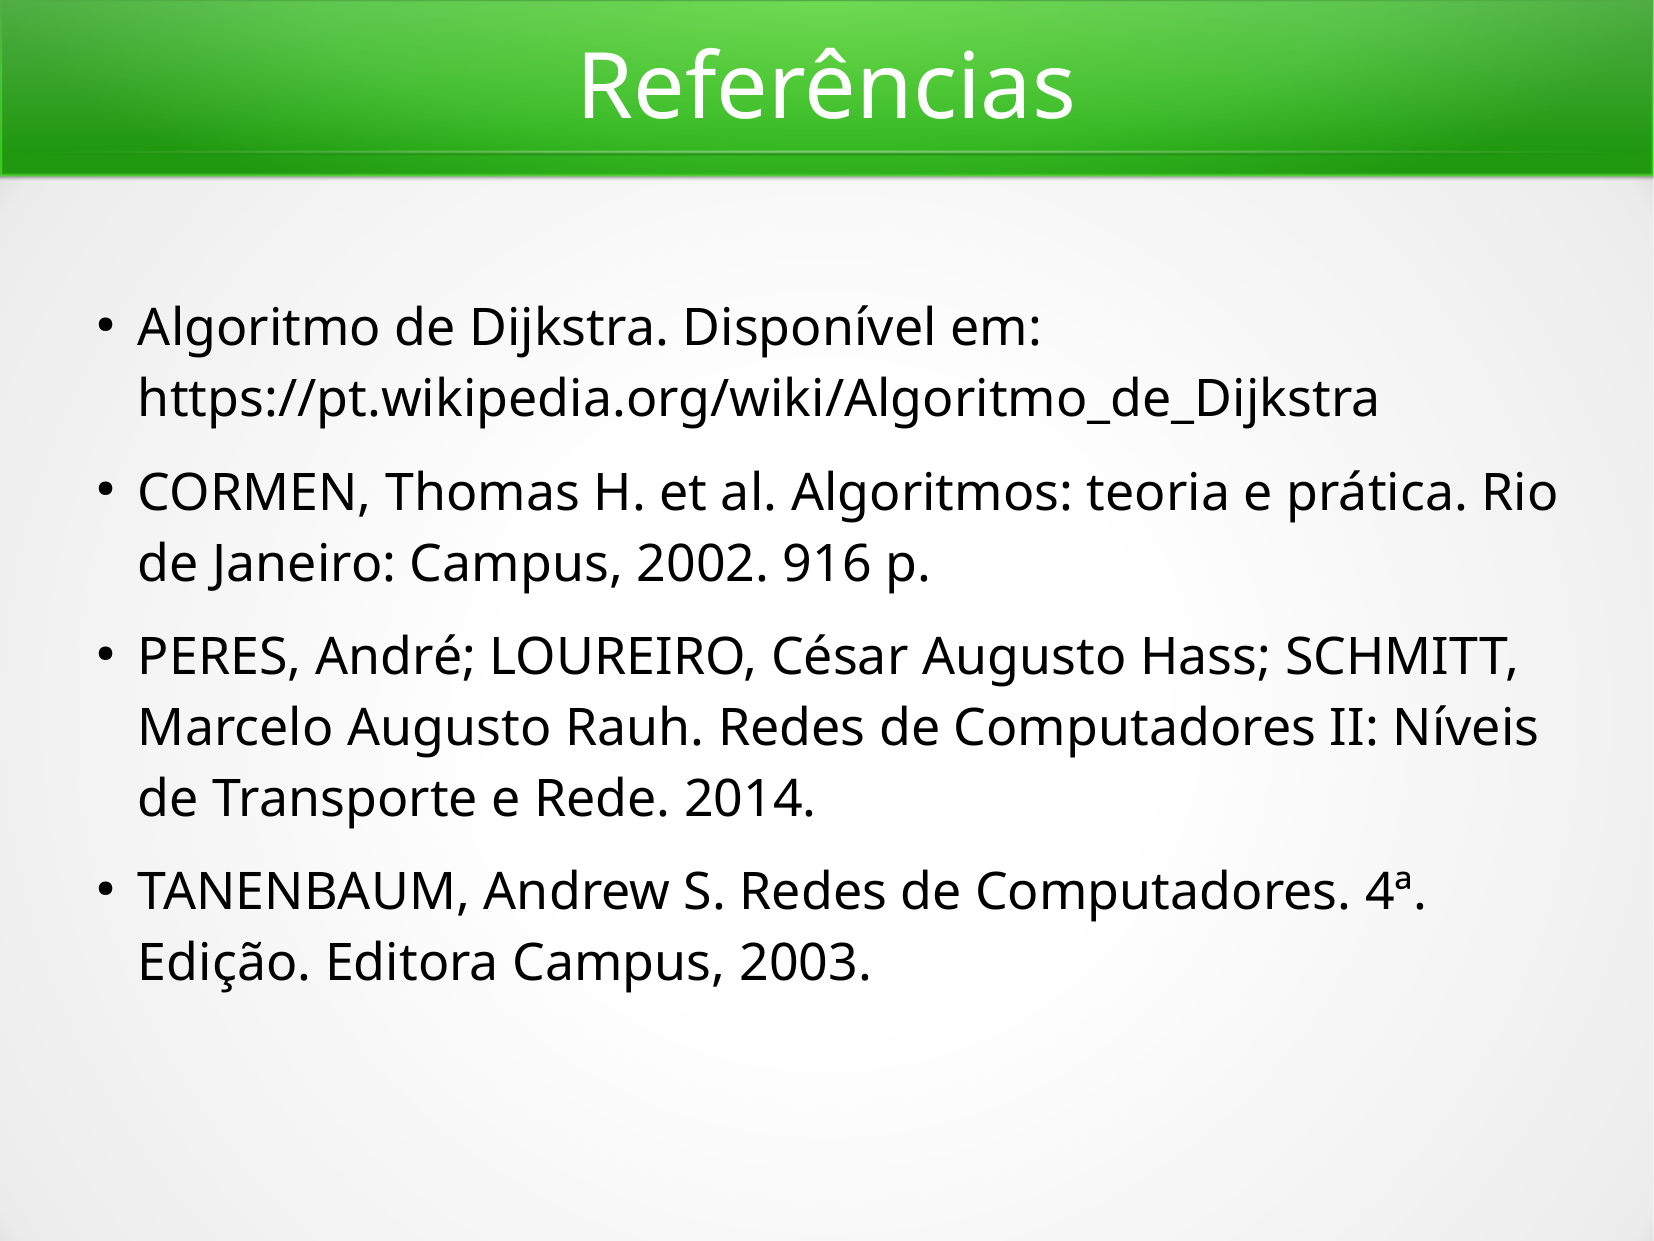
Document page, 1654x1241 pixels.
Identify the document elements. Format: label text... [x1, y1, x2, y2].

picture [0, 0, 1654, 1241]
list Algoritmo de Dijkstra. Disponível em: https://pt.wikipedia.org/wiki/Algoritmo_de_Dijkstra CORMEN, Thomas H. et al. Algoritmos: teoria e prática. Rio de Janeiro: Campus, 2002. 916 p. PERES, André; LOUREIRO, César Augusto Hass; SCHMITT, Marcelo Augusto Rauh. Redes de Computadores II: Níveis de Transporte e Rede. 2014. TANENBAUM, Andrew S. Redes de Computadores. 4ª. Edição. Editora Campus, 2003. [82, 290, 1571, 1010]
title Referências [82, 11, 1571, 154]
